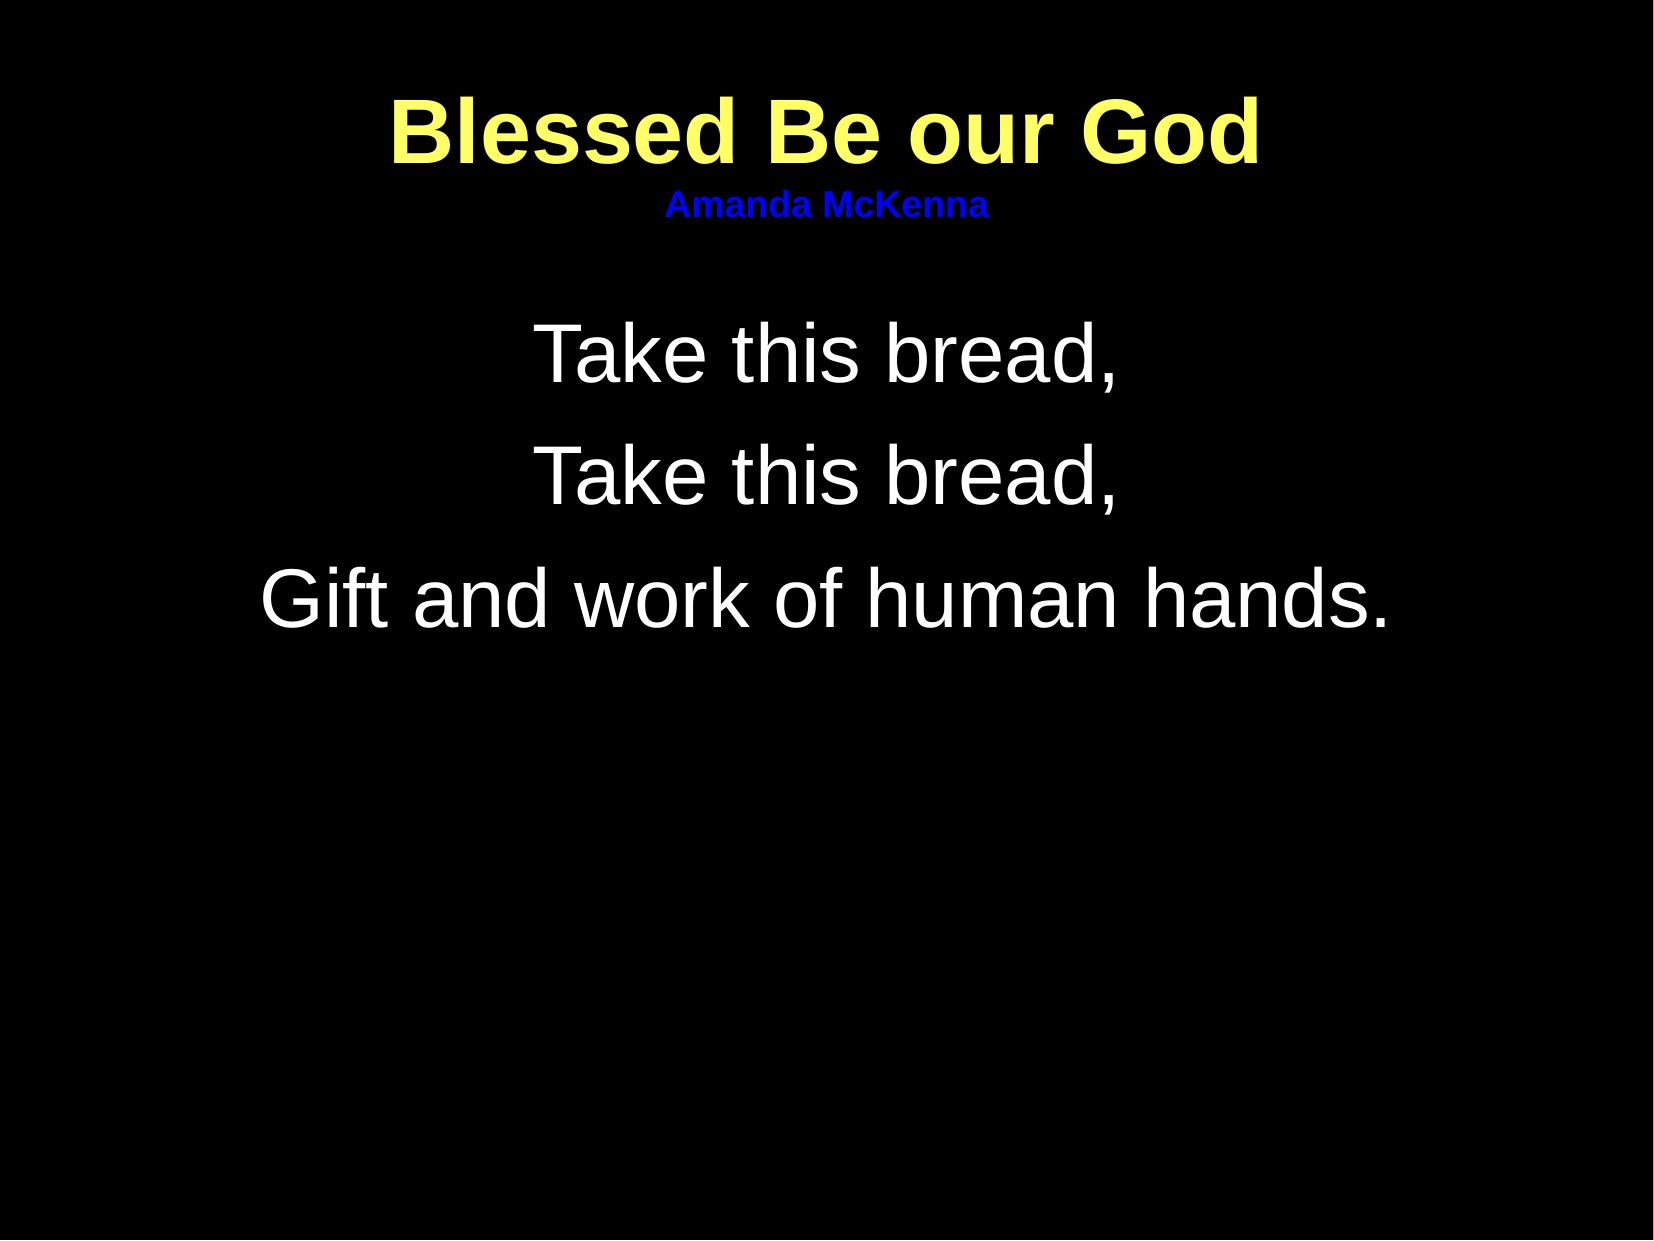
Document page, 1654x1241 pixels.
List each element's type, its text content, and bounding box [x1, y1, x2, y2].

list Take this bread, Take this bread, Gift and work of human hands. [0, 307, 1654, 1027]
title Blessed Be our God Amanda McKenna [82, 49, 1571, 257]
